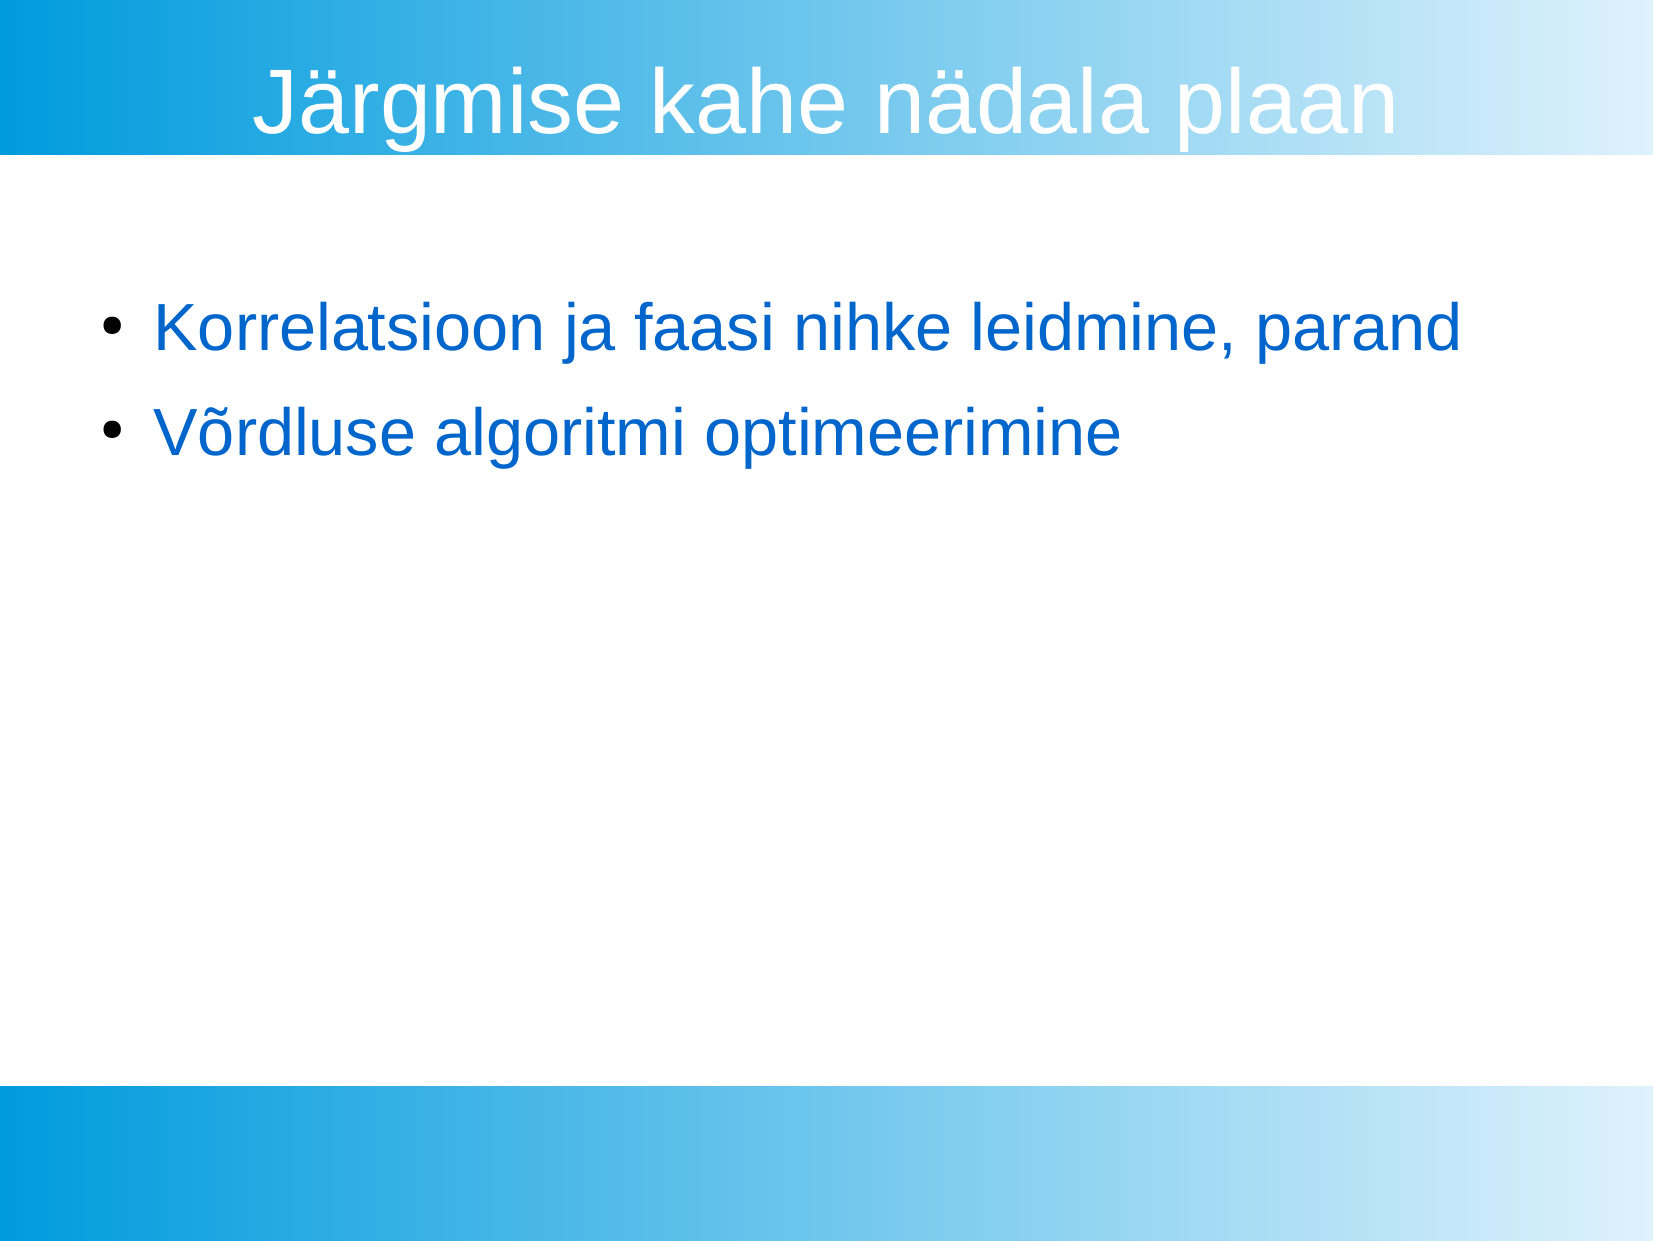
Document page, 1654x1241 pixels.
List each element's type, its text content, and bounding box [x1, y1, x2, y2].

list Korrelatsioon ja faasi nihke leidmine, parand Võrdluse algoritmi optimeerimine [82, 290, 1571, 1010]
title Järgmise kahe nädala plaan [82, 49, 1571, 155]
